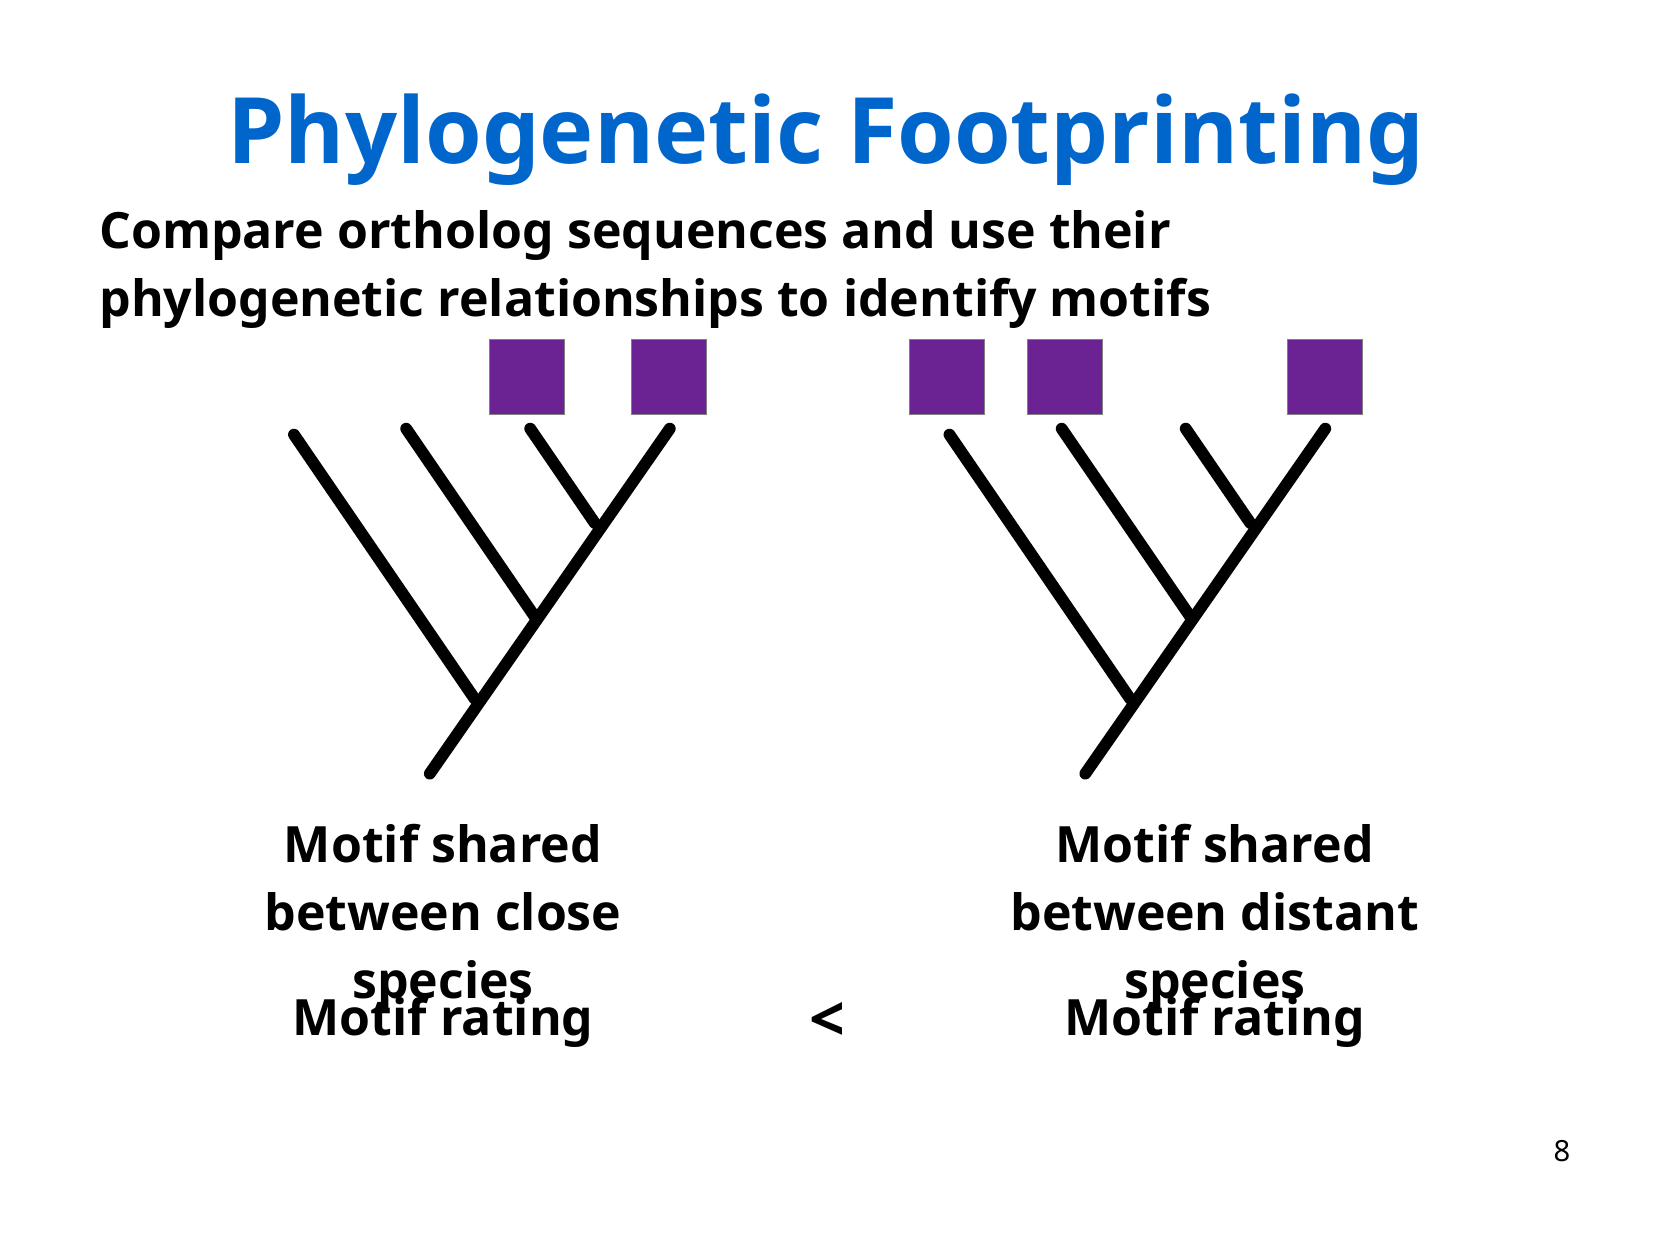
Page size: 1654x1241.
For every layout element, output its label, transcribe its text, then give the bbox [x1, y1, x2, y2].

text_box [999, 495, 1184, 622]
text_box [1027, 339, 1103, 415]
text_box [1239, 495, 1271, 518]
text_box [909, 339, 985, 415]
text_box Motif rating [1064, 974, 1366, 1046]
text_box [631, 339, 707, 415]
text_box Compare ortholog sequences and use their phylogenetic relationships to identify motifs [84, 187, 1414, 314]
text_box [1287, 339, 1363, 415]
text_box Motif rating [292, 974, 595, 1046]
text_box [885, 495, 1069, 622]
text_box Phylogenetic Footprinting [156, 57, 1497, 176]
text_box [489, 339, 565, 415]
text_box Motif shared between distant species [939, 801, 1491, 928]
text_box [1115, 495, 1247, 608]
text_box [1199, 495, 1602, 622]
text_box < [795, 967, 862, 1053]
text_box Motif shared between close species [165, 801, 721, 928]
